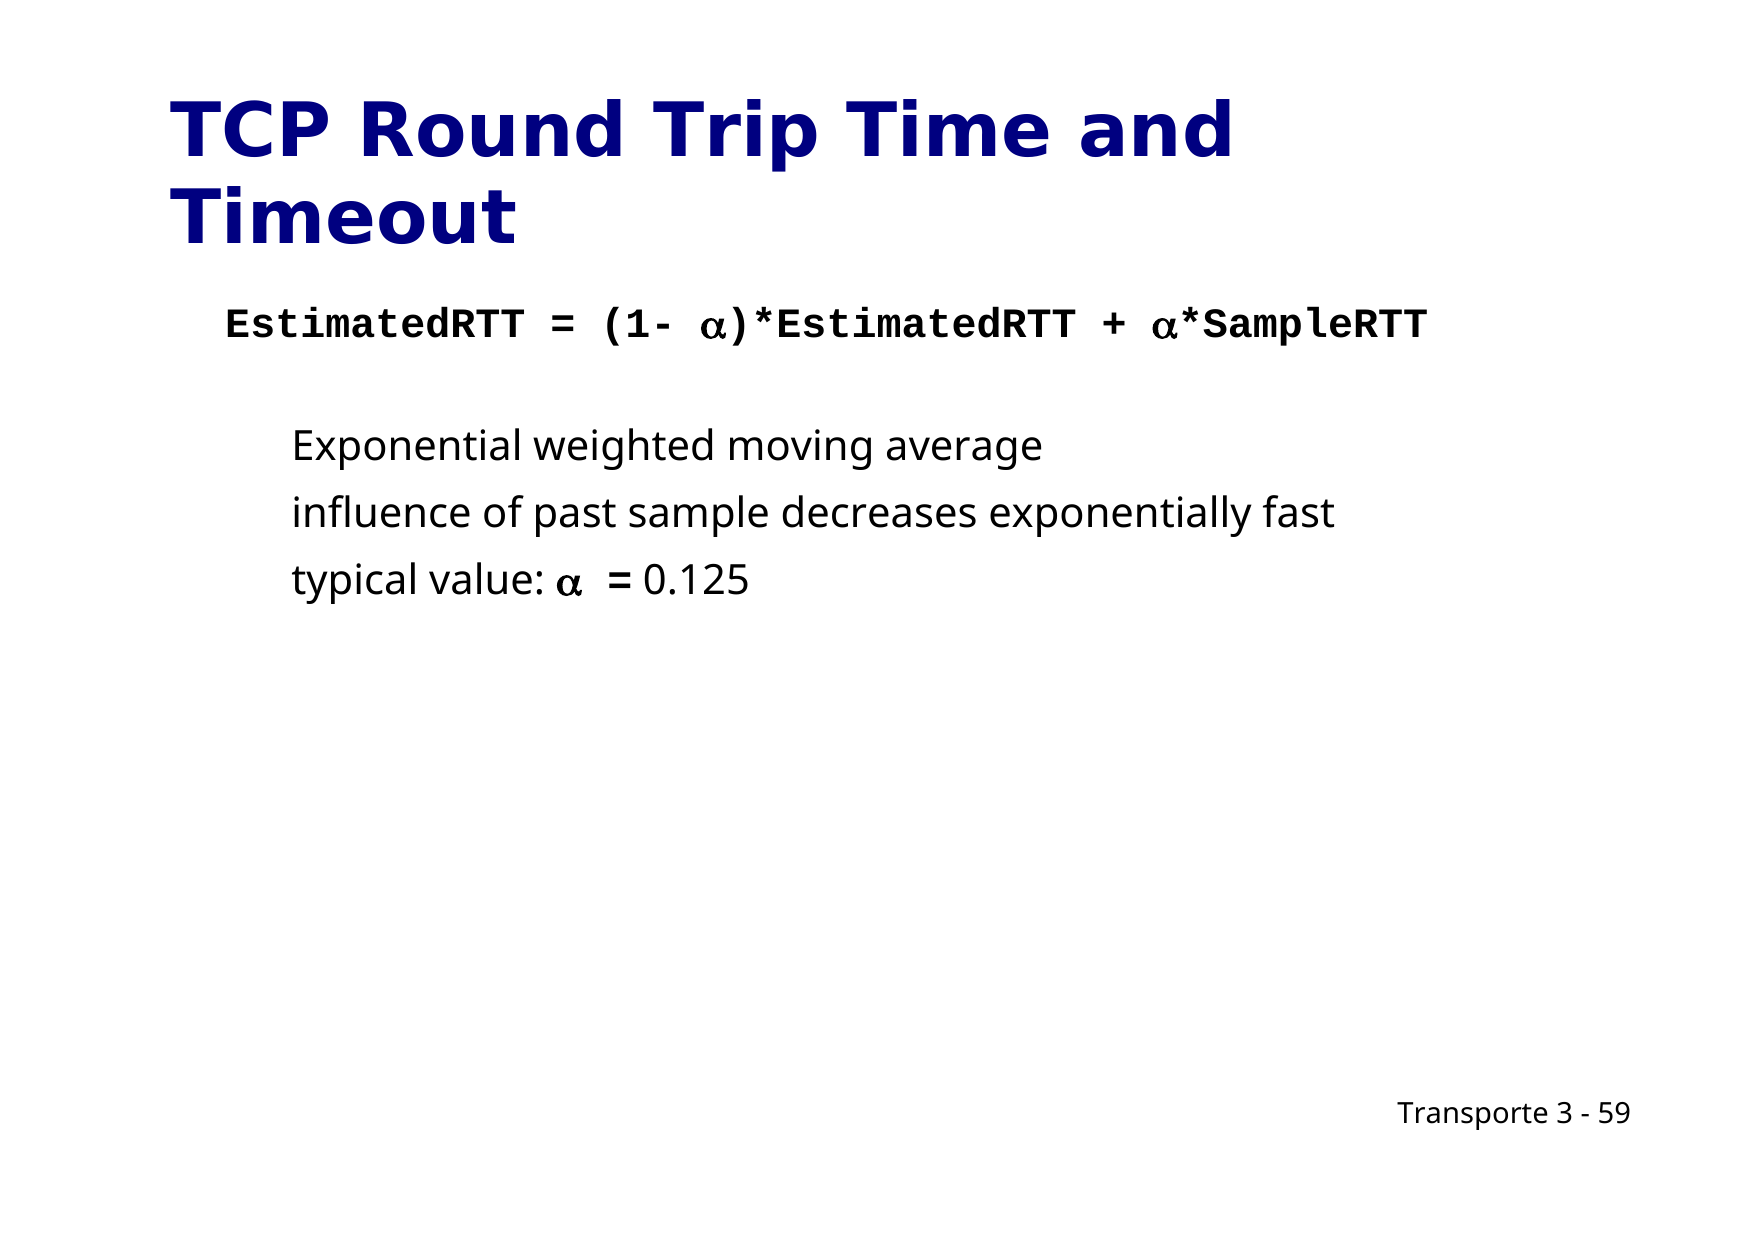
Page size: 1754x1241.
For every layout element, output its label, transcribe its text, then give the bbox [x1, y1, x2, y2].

text_box EstimatedRTT = (1- )*EstimatedRTT + *SampleRTT [210, 295, 1443, 359]
text_box Exponential weighted moving average influence of past sample decreases exponentially fast typical value:  = 0.125 [276, 407, 1542, 616]
title TCP Round Trip Time and Timeout [155, 76, 1548, 272]
